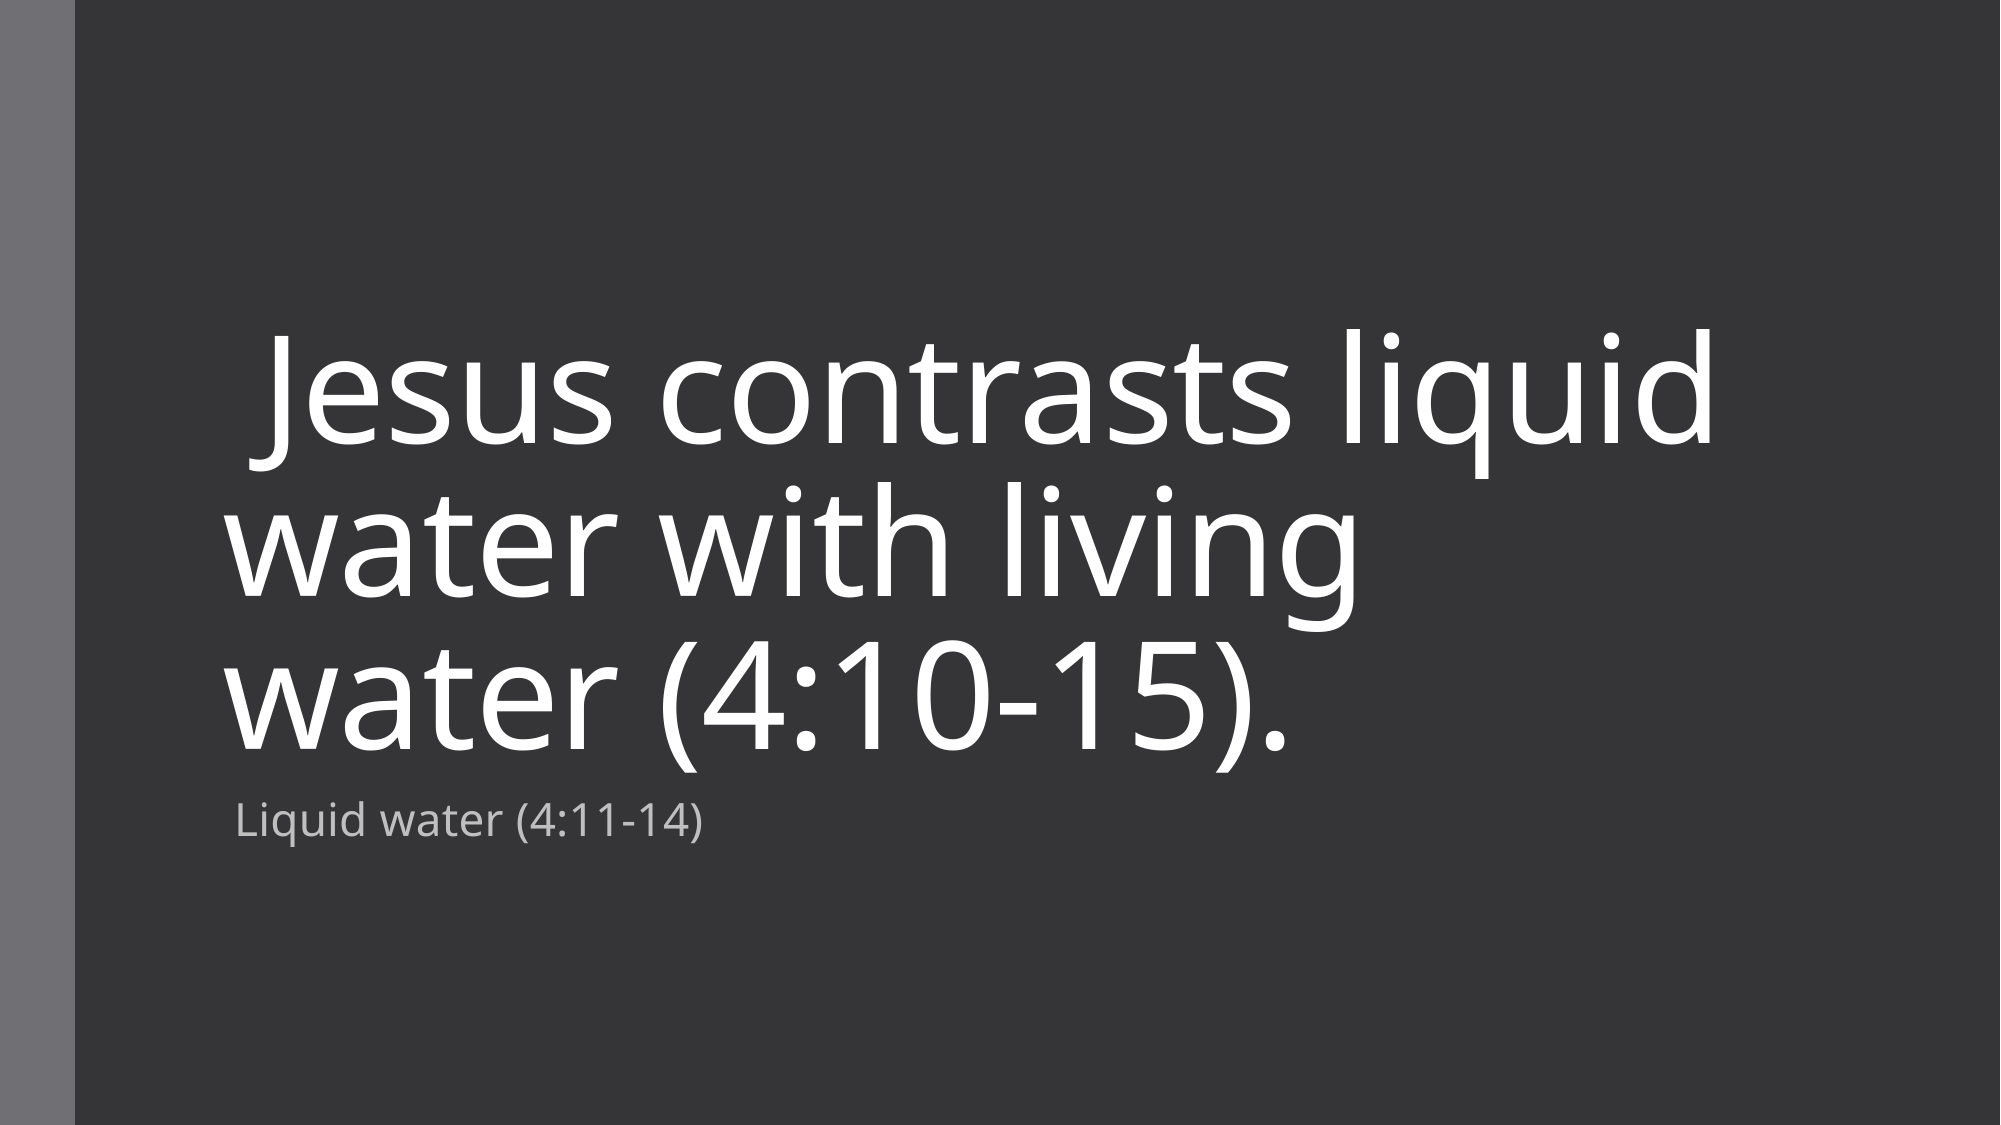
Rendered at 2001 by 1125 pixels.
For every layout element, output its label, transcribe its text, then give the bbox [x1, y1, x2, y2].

subtitle Liquid water (4:11-14) [206, 787, 1752, 1066]
title Jesus contrasts liquid water with living water (4:10-15). [206, 124, 1752, 787]
